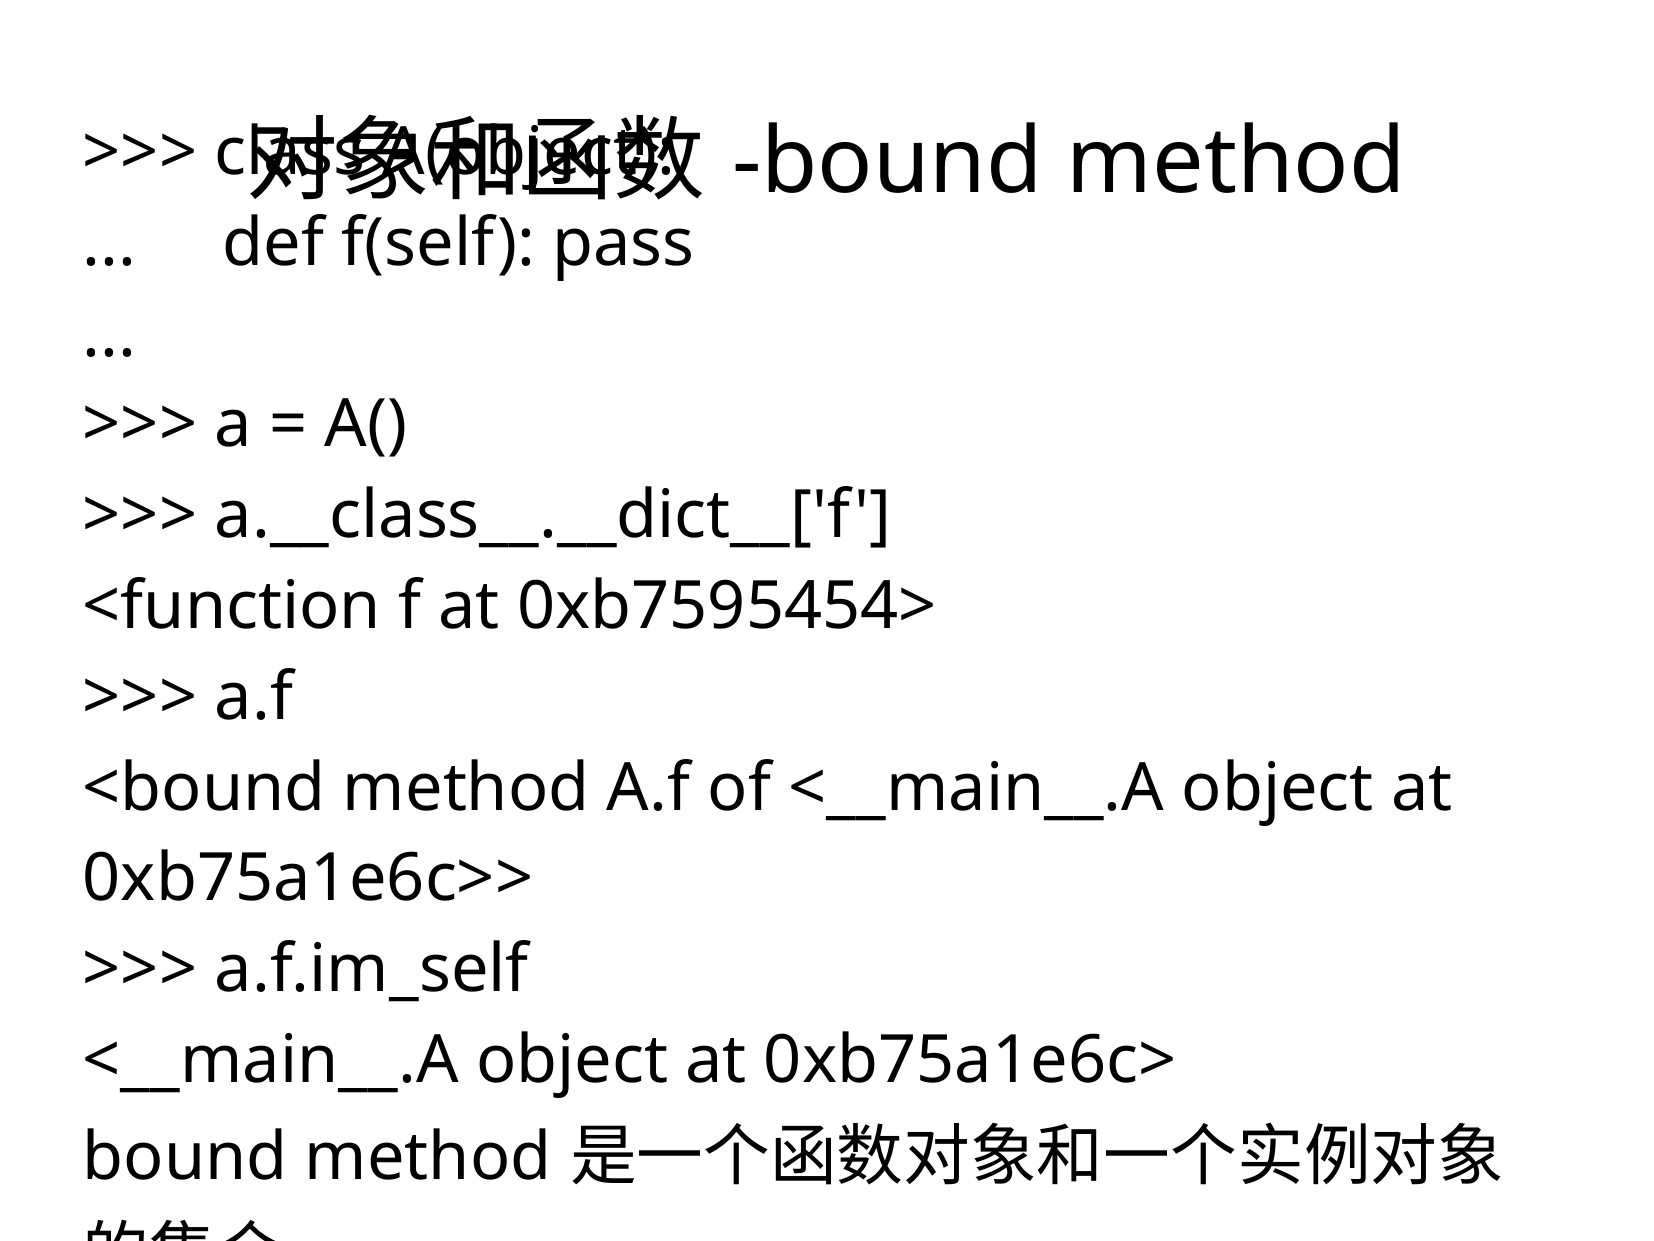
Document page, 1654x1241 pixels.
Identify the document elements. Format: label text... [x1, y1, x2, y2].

subtitle >>> class A(object): ... def f(self): pass ... >>> a = A() >>> a.__class__.__dict__['f'] <function f at 0xb7595454> >>> a.f <bound method A.f of <__main__.A object at 0xb75a1e6c>> >>> a.f.im_self <__main__.A object at 0xb75a1e6c> bound method是一个函数对象和一个实例对象的集合。 [82, 242, 1571, 1157]
title 对象和函数-bound method [82, 56, 1571, 242]
